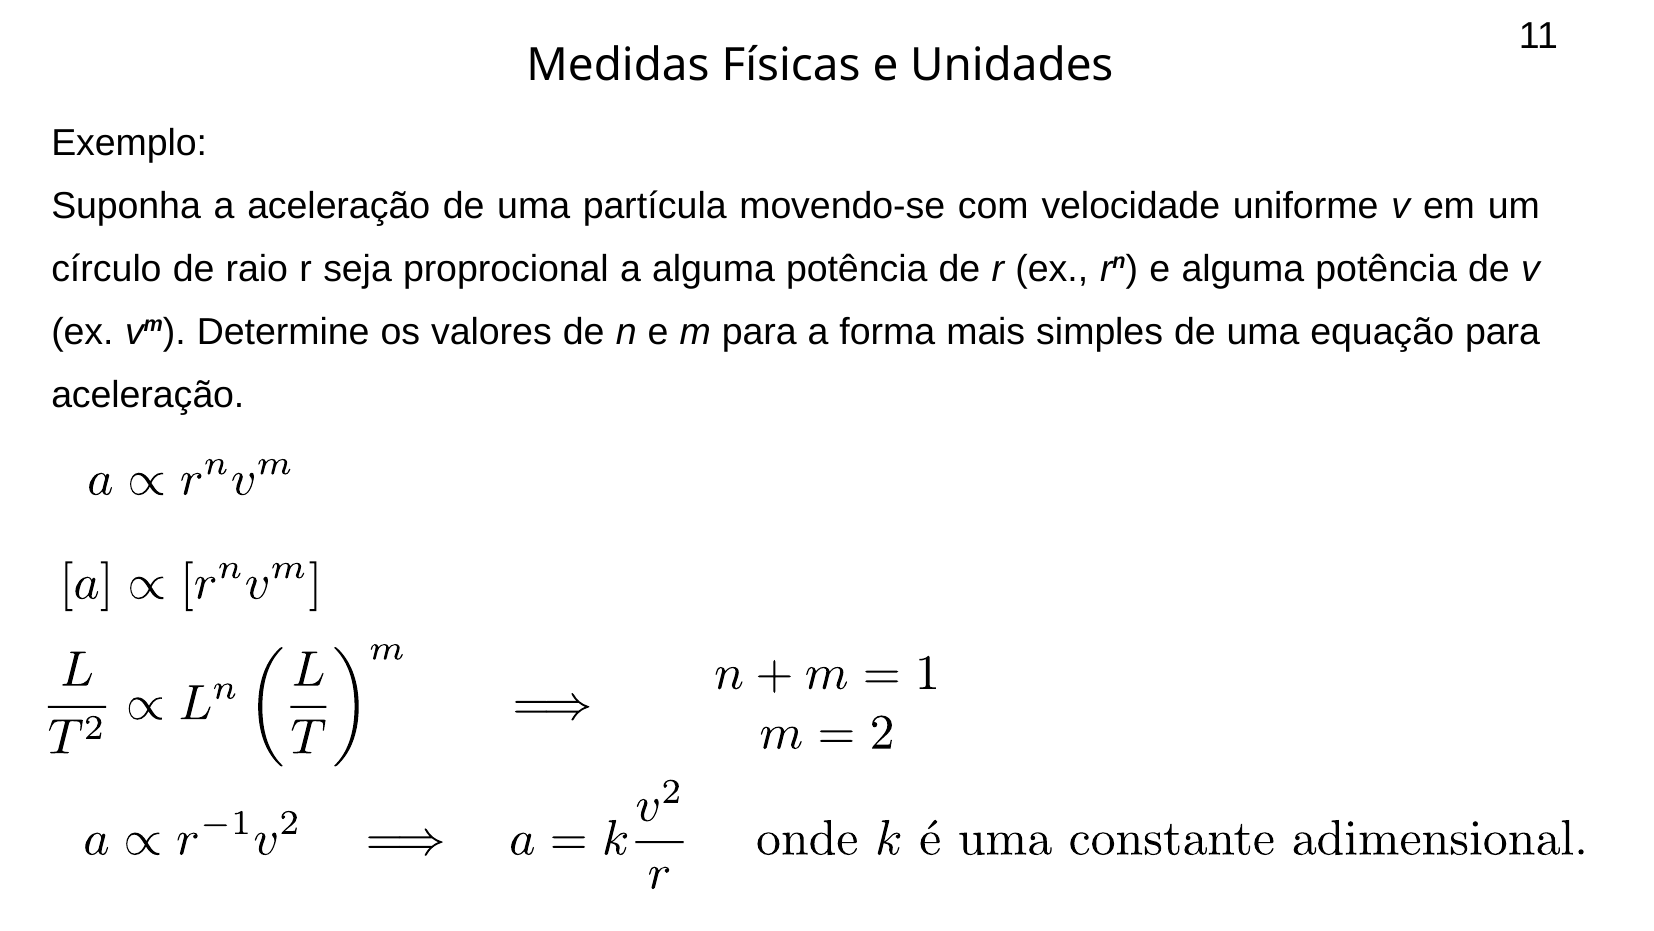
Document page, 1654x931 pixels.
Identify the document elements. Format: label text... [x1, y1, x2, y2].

text_box Exemplo: Suponha a aceleração de uma partícula movendo-se com velocidade uniforme v em um círculo de raio r seja proprocional a alguma potência de r (ex., rn) e alguma potência de v (ex. vm). Determine os valores de n e m para a forma mais simples de uma equação para aceleração. [36, 107, 1605, 423]
picture [45, 642, 938, 769]
picture [87, 458, 291, 496]
text_box <number> [1504, 6, 1654, 77]
picture [57, 559, 319, 613]
picture [81, 777, 1586, 892]
text_box Medidas Físicas e Unidades [511, 0, 1142, 102]
